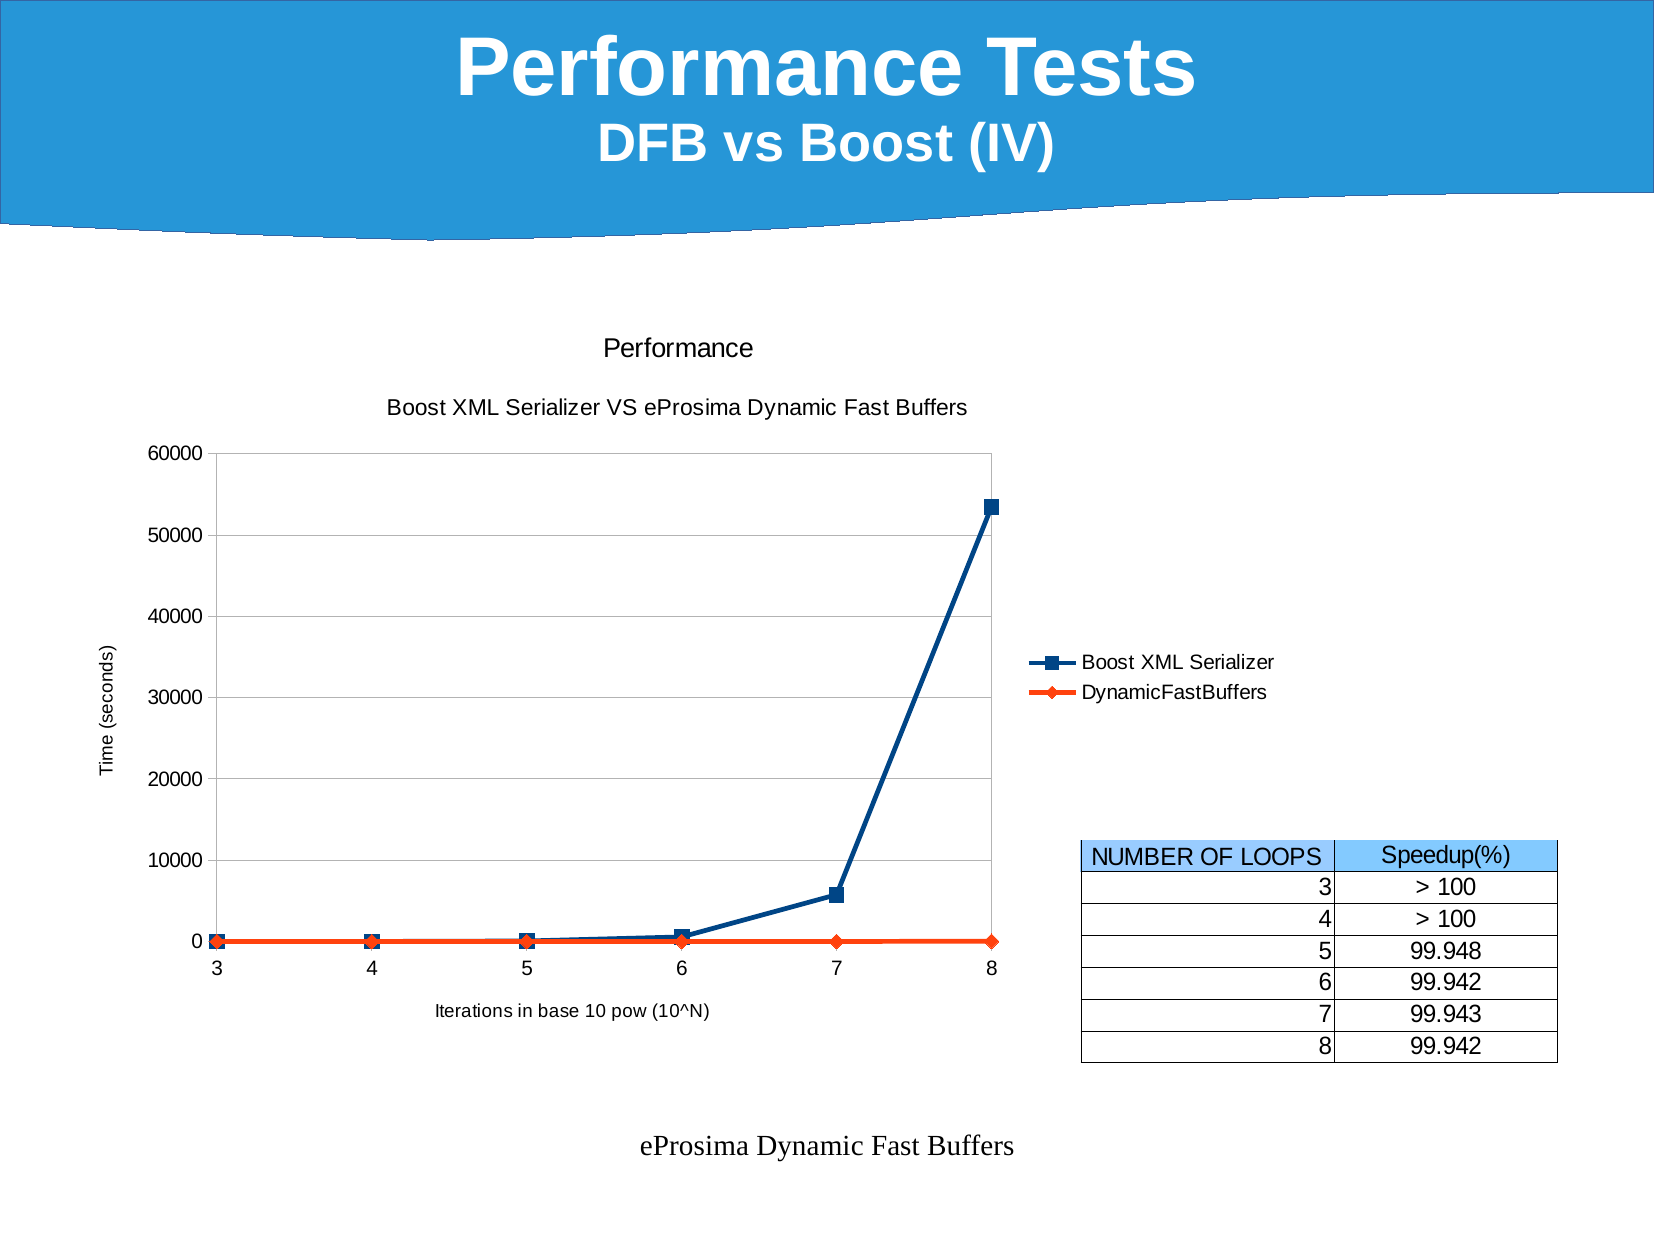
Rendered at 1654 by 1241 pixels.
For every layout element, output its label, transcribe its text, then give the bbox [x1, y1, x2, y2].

text_box Performance Tests DFB vs Boost (IV) [0, 0, 1654, 241]
picture [1080, 840, 1561, 1066]
chart [63, 302, 1294, 1053]
